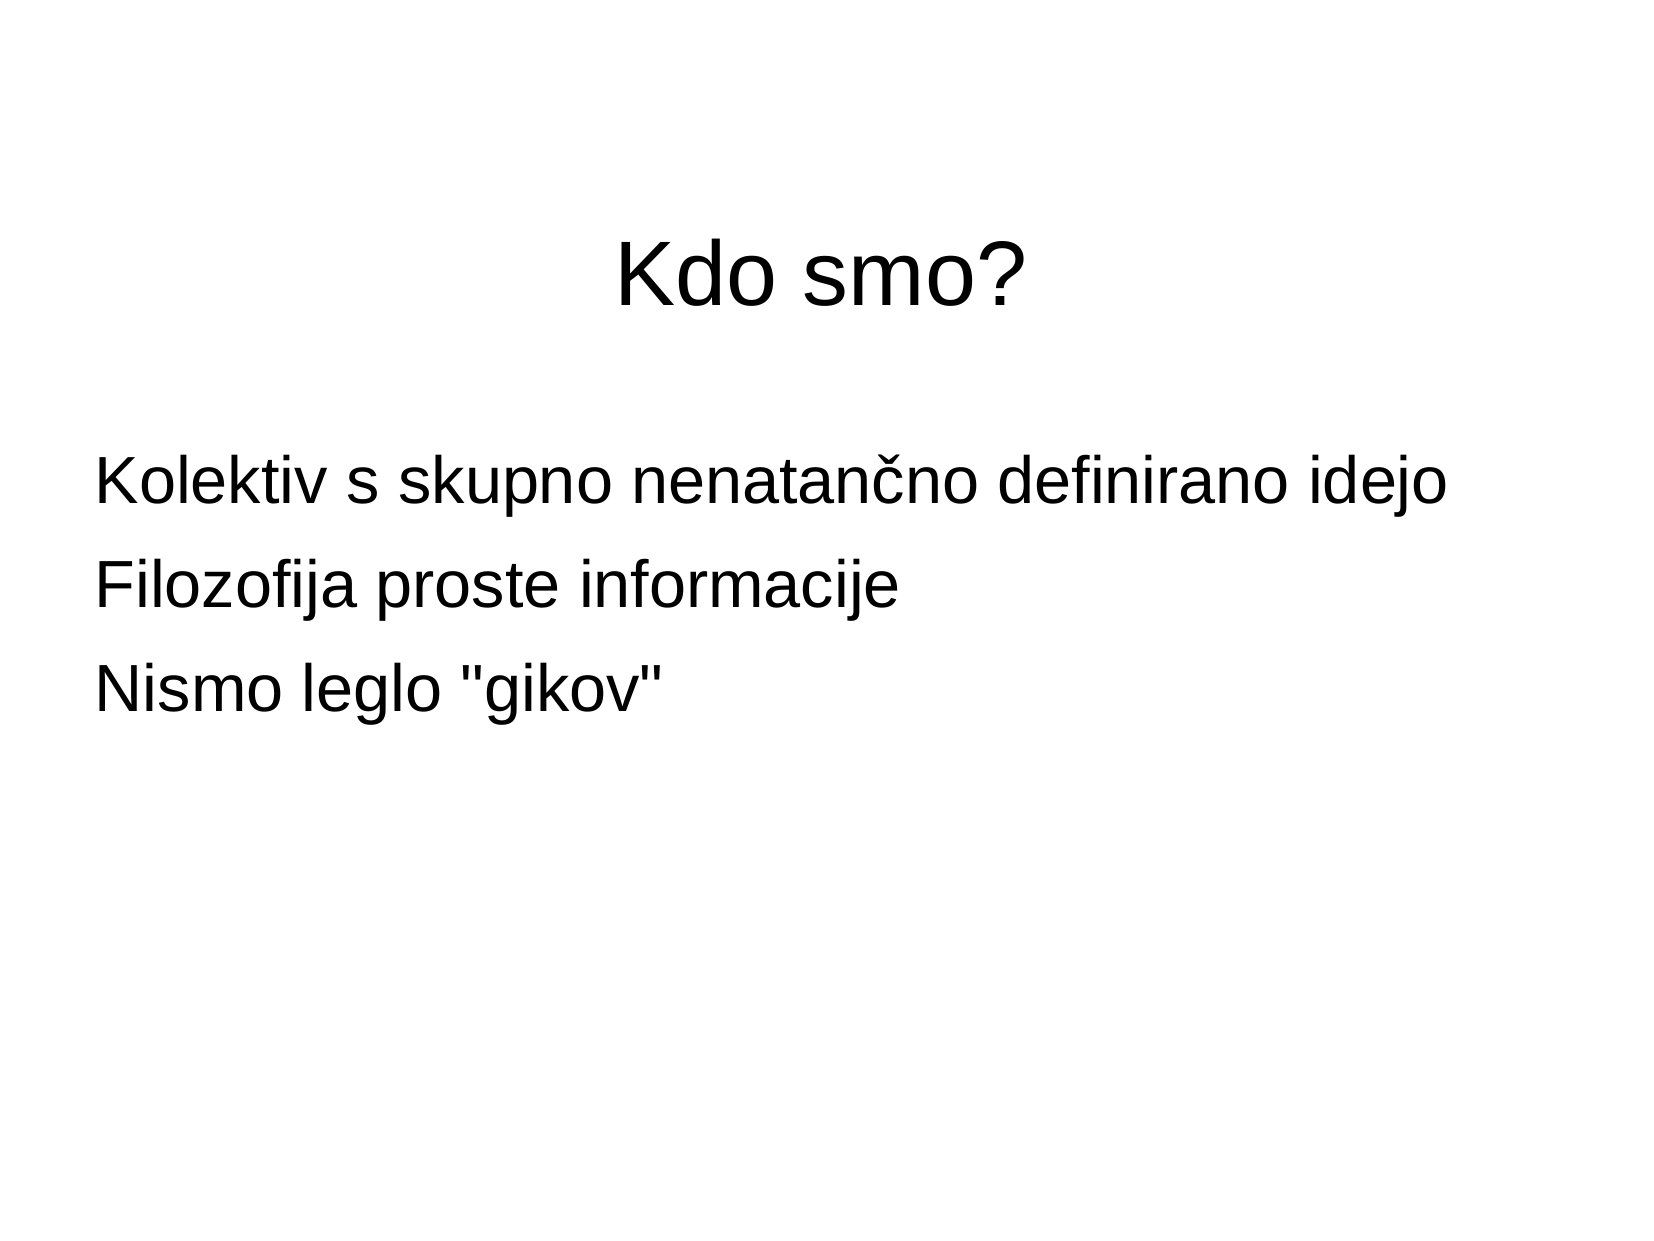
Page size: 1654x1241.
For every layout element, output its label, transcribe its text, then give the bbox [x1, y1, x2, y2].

list Kolektiv s skupno nenatančno definirano idejo Filozofija proste informacije Nismo leglo "gikov" [76, 442, 1536, 827]
title Kdo smo? [76, 177, 1565, 370]
